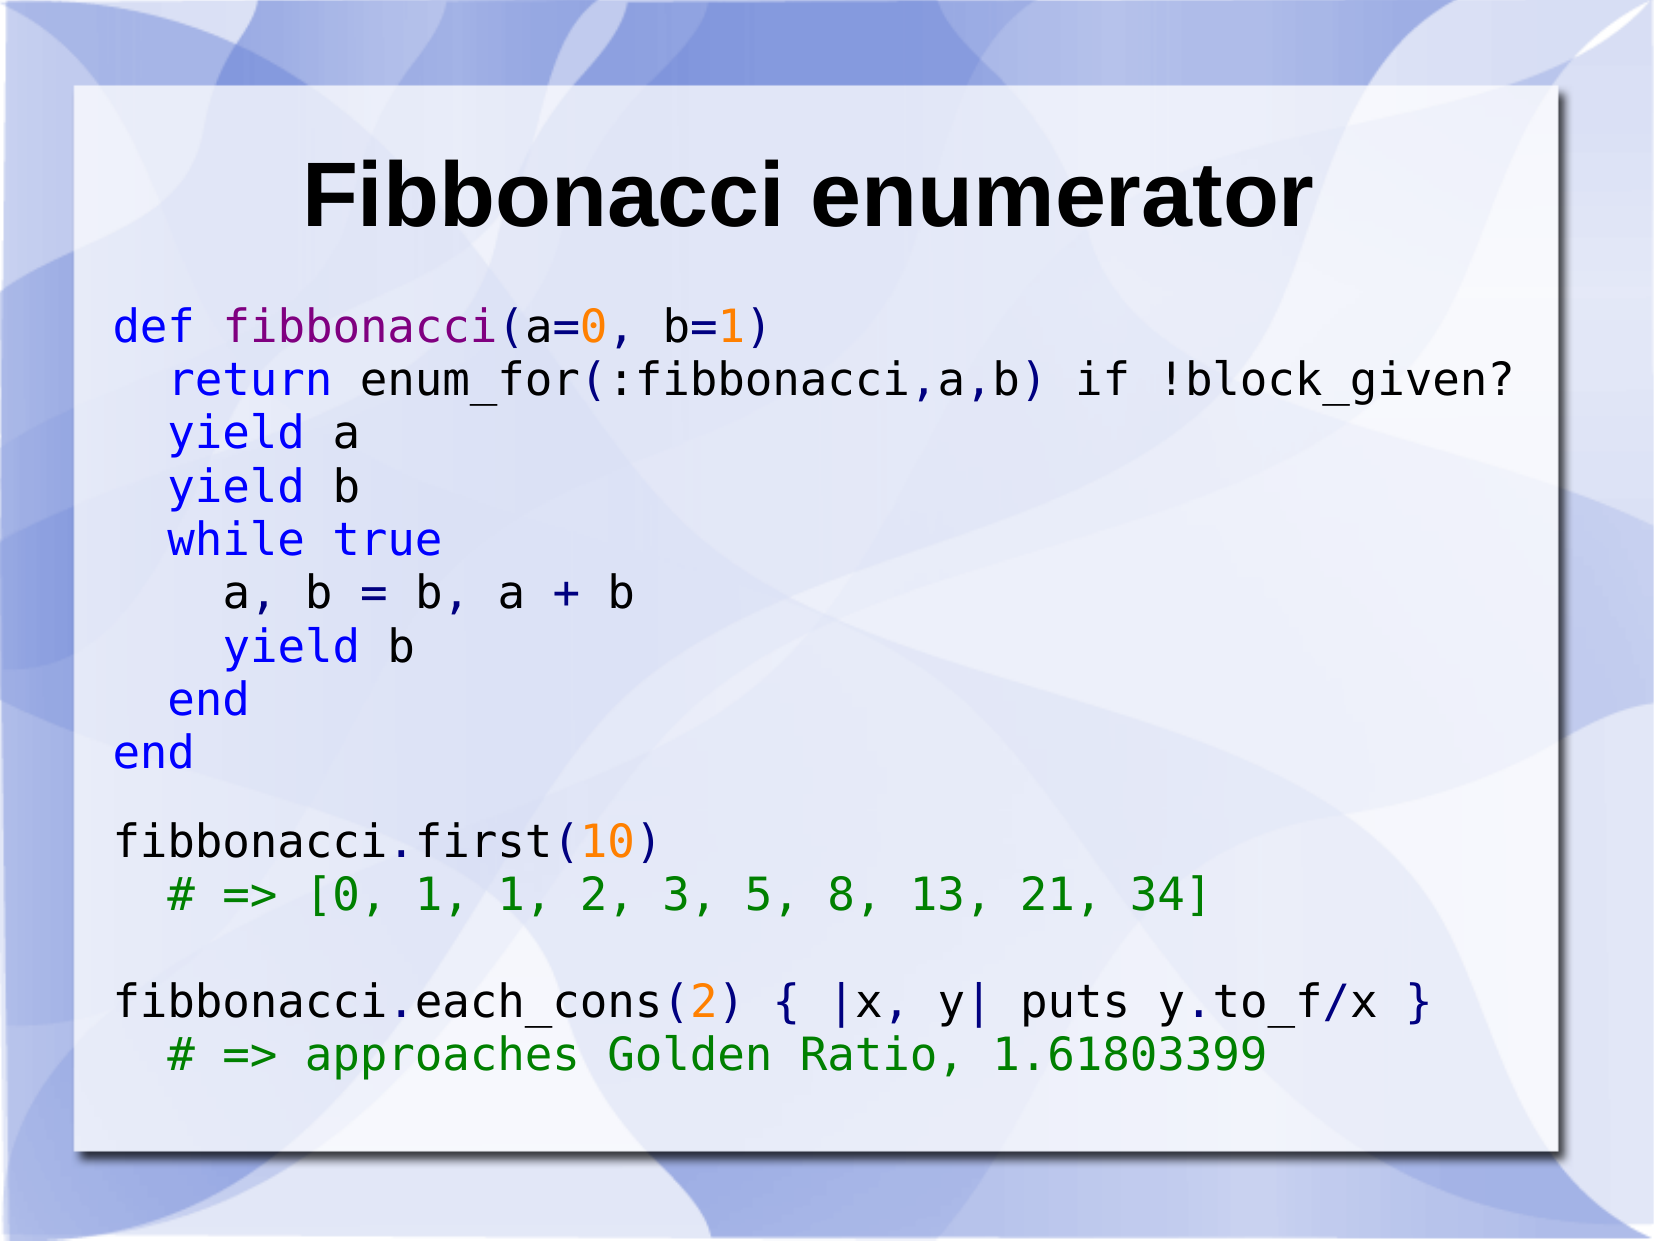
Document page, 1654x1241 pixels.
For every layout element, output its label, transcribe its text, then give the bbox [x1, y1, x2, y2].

text_box def fibbonacci(a=0, b=1) return enum_for(:fibbonacci,a,b) if !block_given? yield a yield b while true a, b = b, a + b yield b end end [112, 300, 1538, 780]
picture [0, 0, 1654, 1241]
title Fibbonacci enumerator [82, 90, 1536, 298]
text_box fibbonacci.first(10) # => [0, 1, 1, 2, 3, 5, 8, 13, 21, 34] [112, 815, 1426, 922]
text_box fibbonacci.each_cons(2) { |x, y| puts y.to_f/x } # => approaches Golden Ratio, 1.61803399 [112, 975, 1463, 1088]
